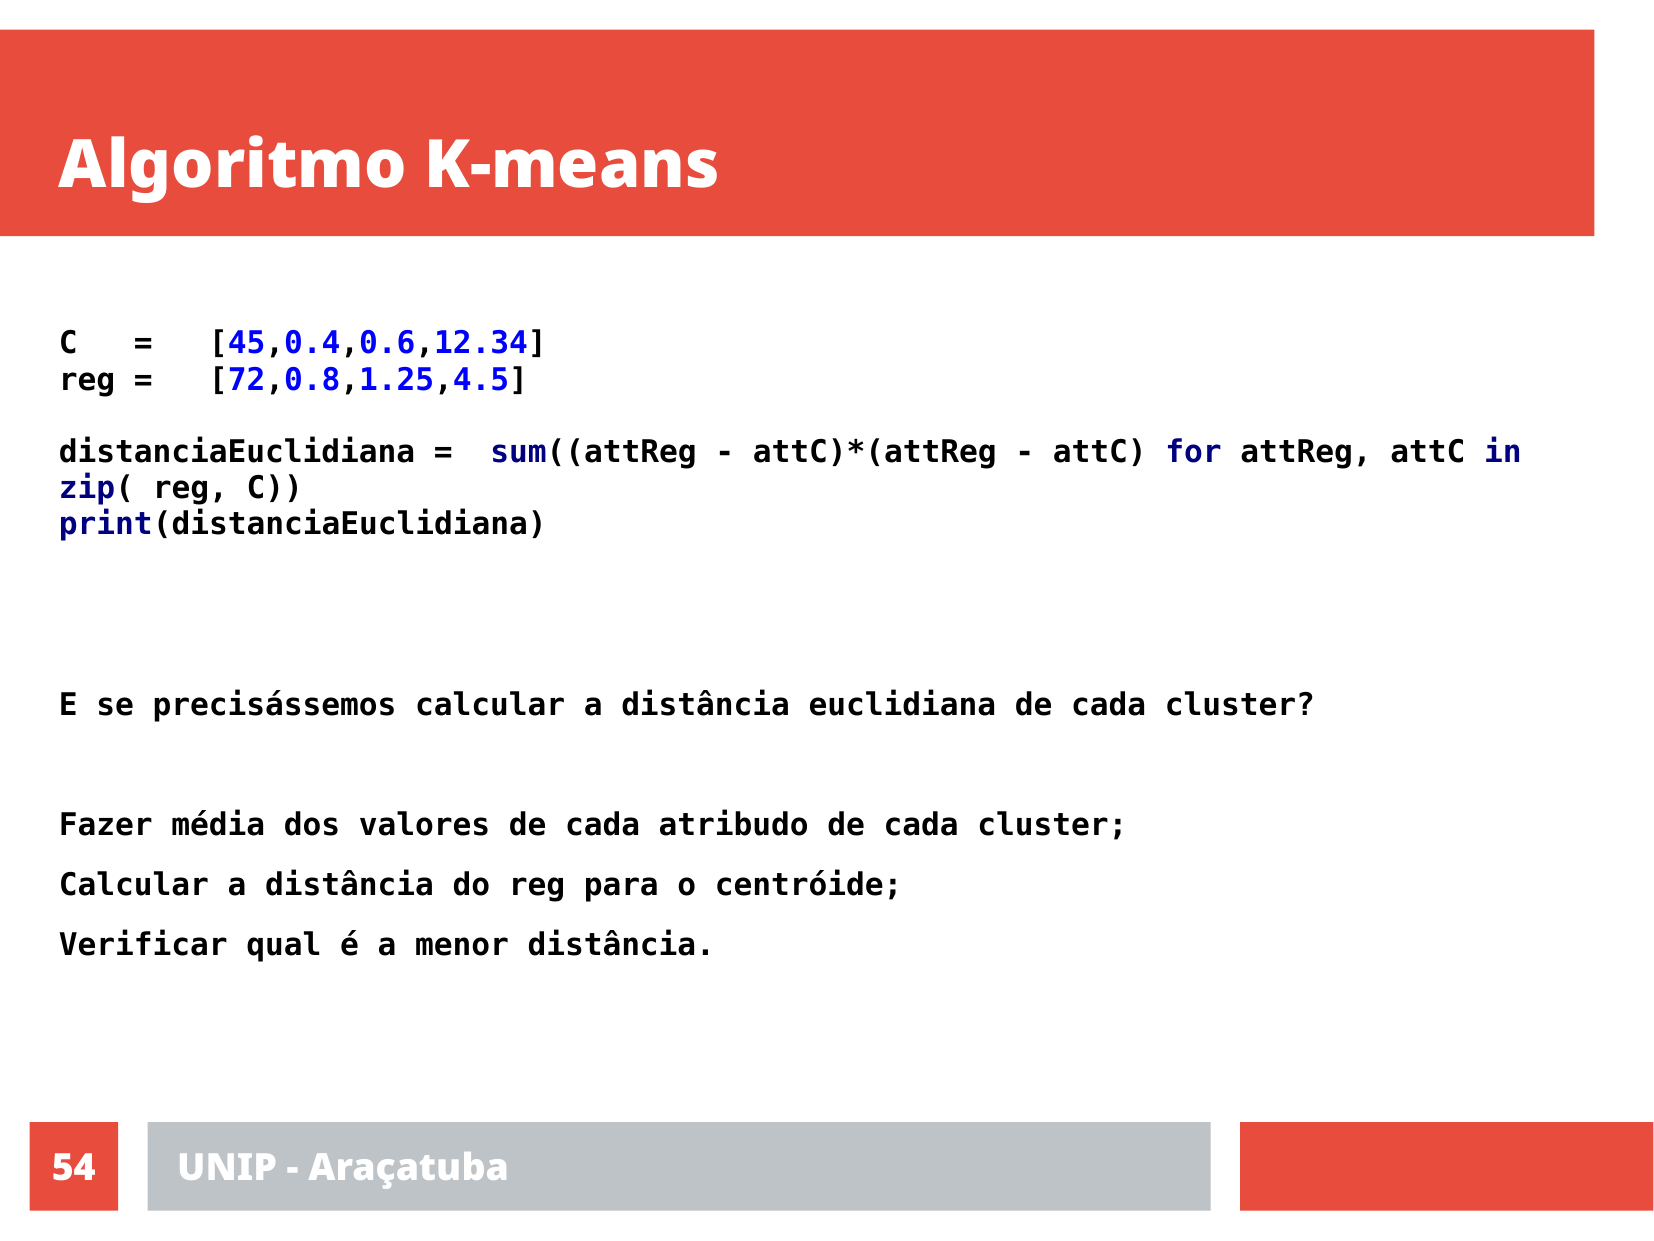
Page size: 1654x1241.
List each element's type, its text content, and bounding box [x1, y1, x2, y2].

list C = [45,0.4,0.6,12.34] reg = [72,0.8,1.25,4.5] distanciaEuclidiana = sum((attReg - attC)*(attReg - attC) for attReg, attC in zip( reg, C)) print(distanciaEuclidiana) E se precisássemos calcular a distância euclidiana de cada cluster? Fazer média dos valores de cada atribudo de cada cluster; Calcular a distância do reg para o centróide; Verificar qual é a menor distância. [59, 324, 1565, 1093]
title Algoritmo K-means [59, 59, 1595, 207]
